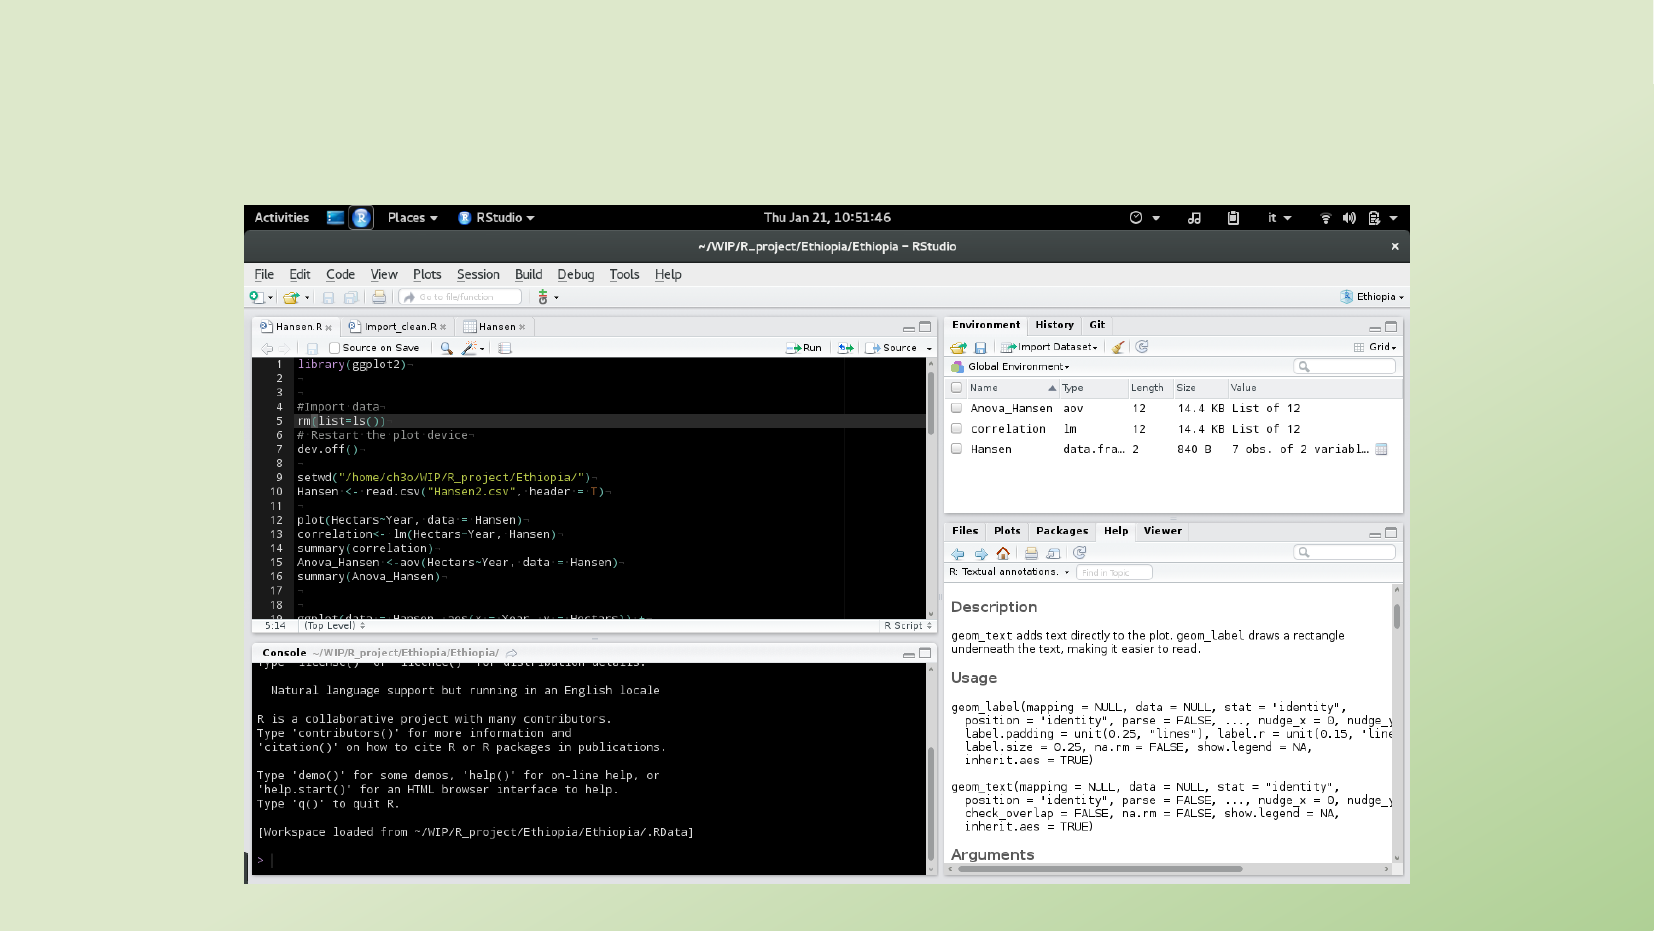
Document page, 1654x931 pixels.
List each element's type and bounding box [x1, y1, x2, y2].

picture [244, 205, 1410, 884]
